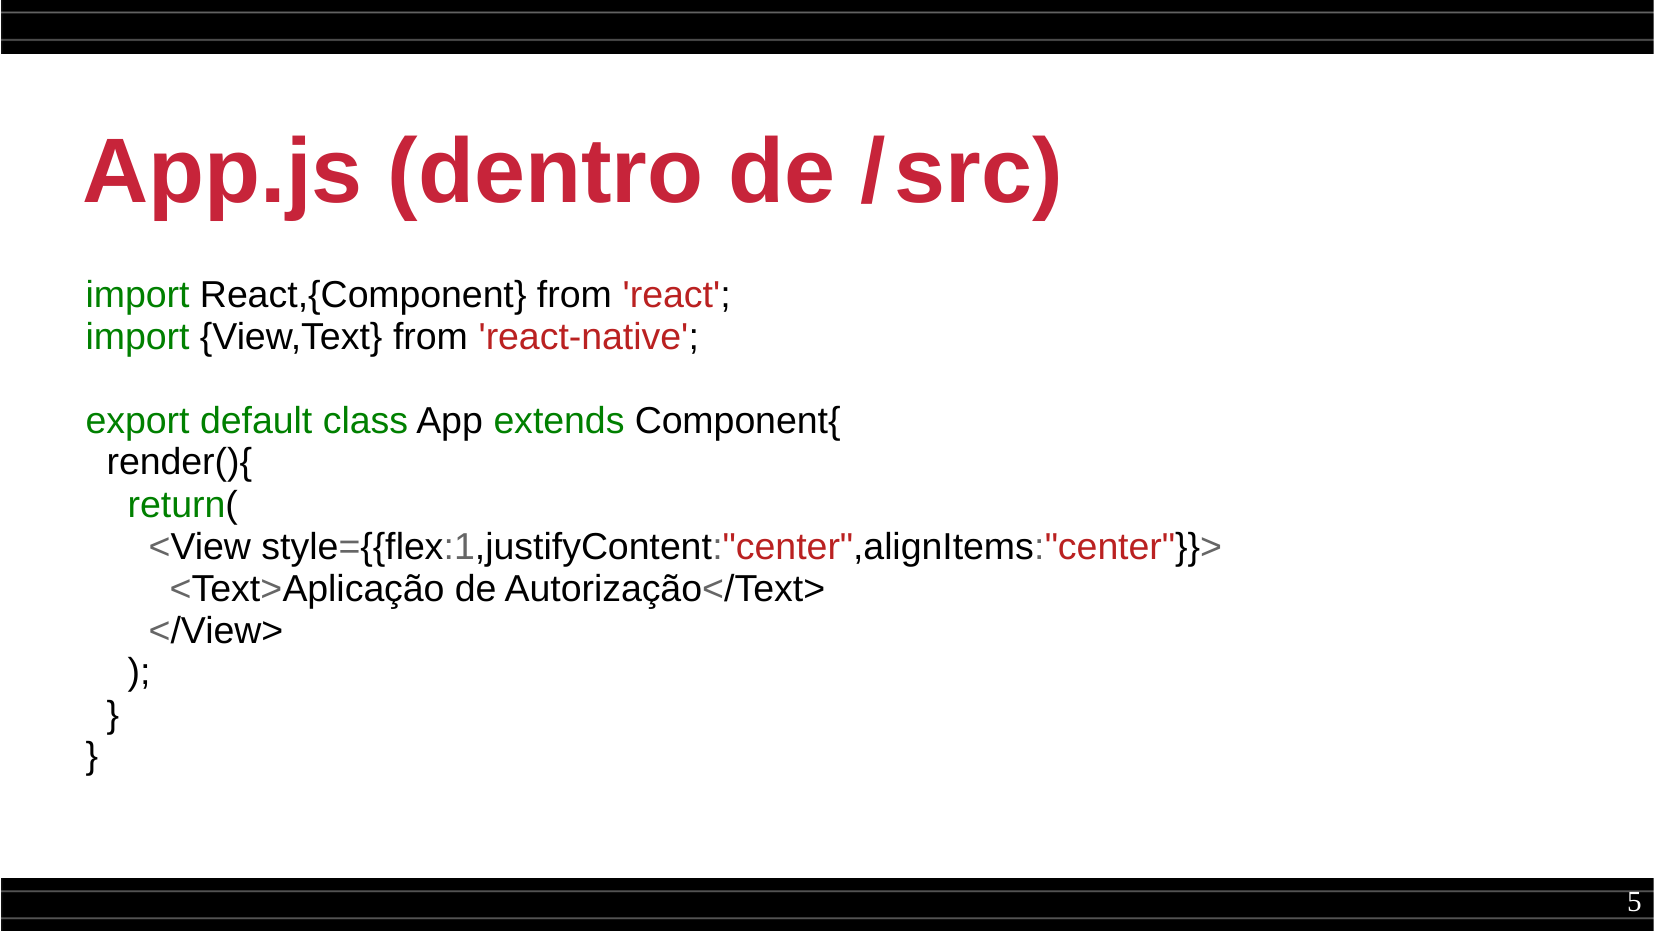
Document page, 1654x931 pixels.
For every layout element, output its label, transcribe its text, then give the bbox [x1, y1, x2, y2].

picture [1, 0, 1654, 54]
picture [1, 878, 1654, 931]
title App.js (dentro de / src) [82, 92, 1571, 249]
text_box import React,{Component} from 'react'; import {View,Text} from 'react-native'; export default class App extends Component{ render(){ return( <View style={{flex:1,justifyContent:"center",alignItems:"center"}}> <Text>Aplicação de Autorização</Text> </View> ); } } [70, 265, 1264, 785]
